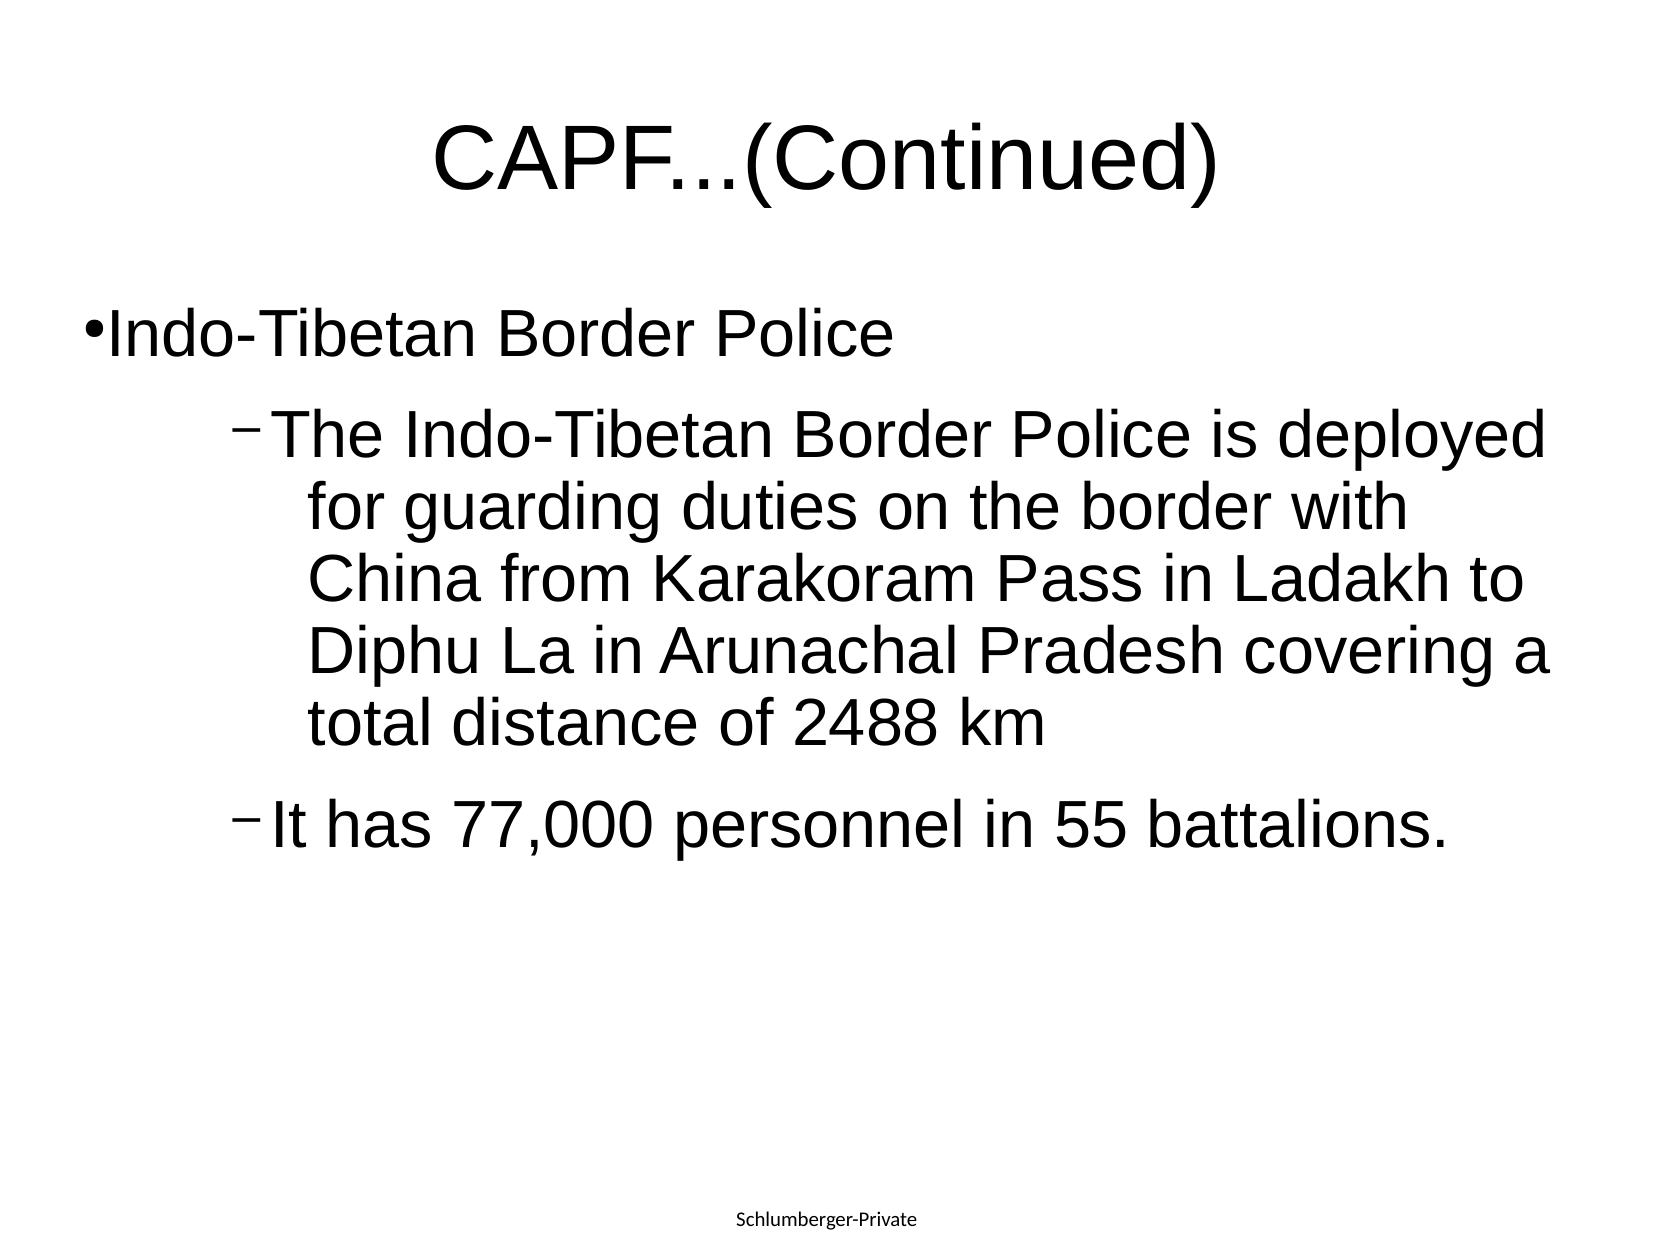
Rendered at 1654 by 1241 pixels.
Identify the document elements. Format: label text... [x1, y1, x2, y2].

title CAPF...(Continued) [82, 49, 1571, 257]
list Indo-Tibetan Border Police The Indo-Tibetan Border Police is deployed for guarding duties on the border with China from Karakoram Pass in Ladakh to Diphu La in Arunachal Pradesh covering a total distance of 2488 km It has 77,000 personnel in 55 battalions. [82, 290, 1571, 1010]
